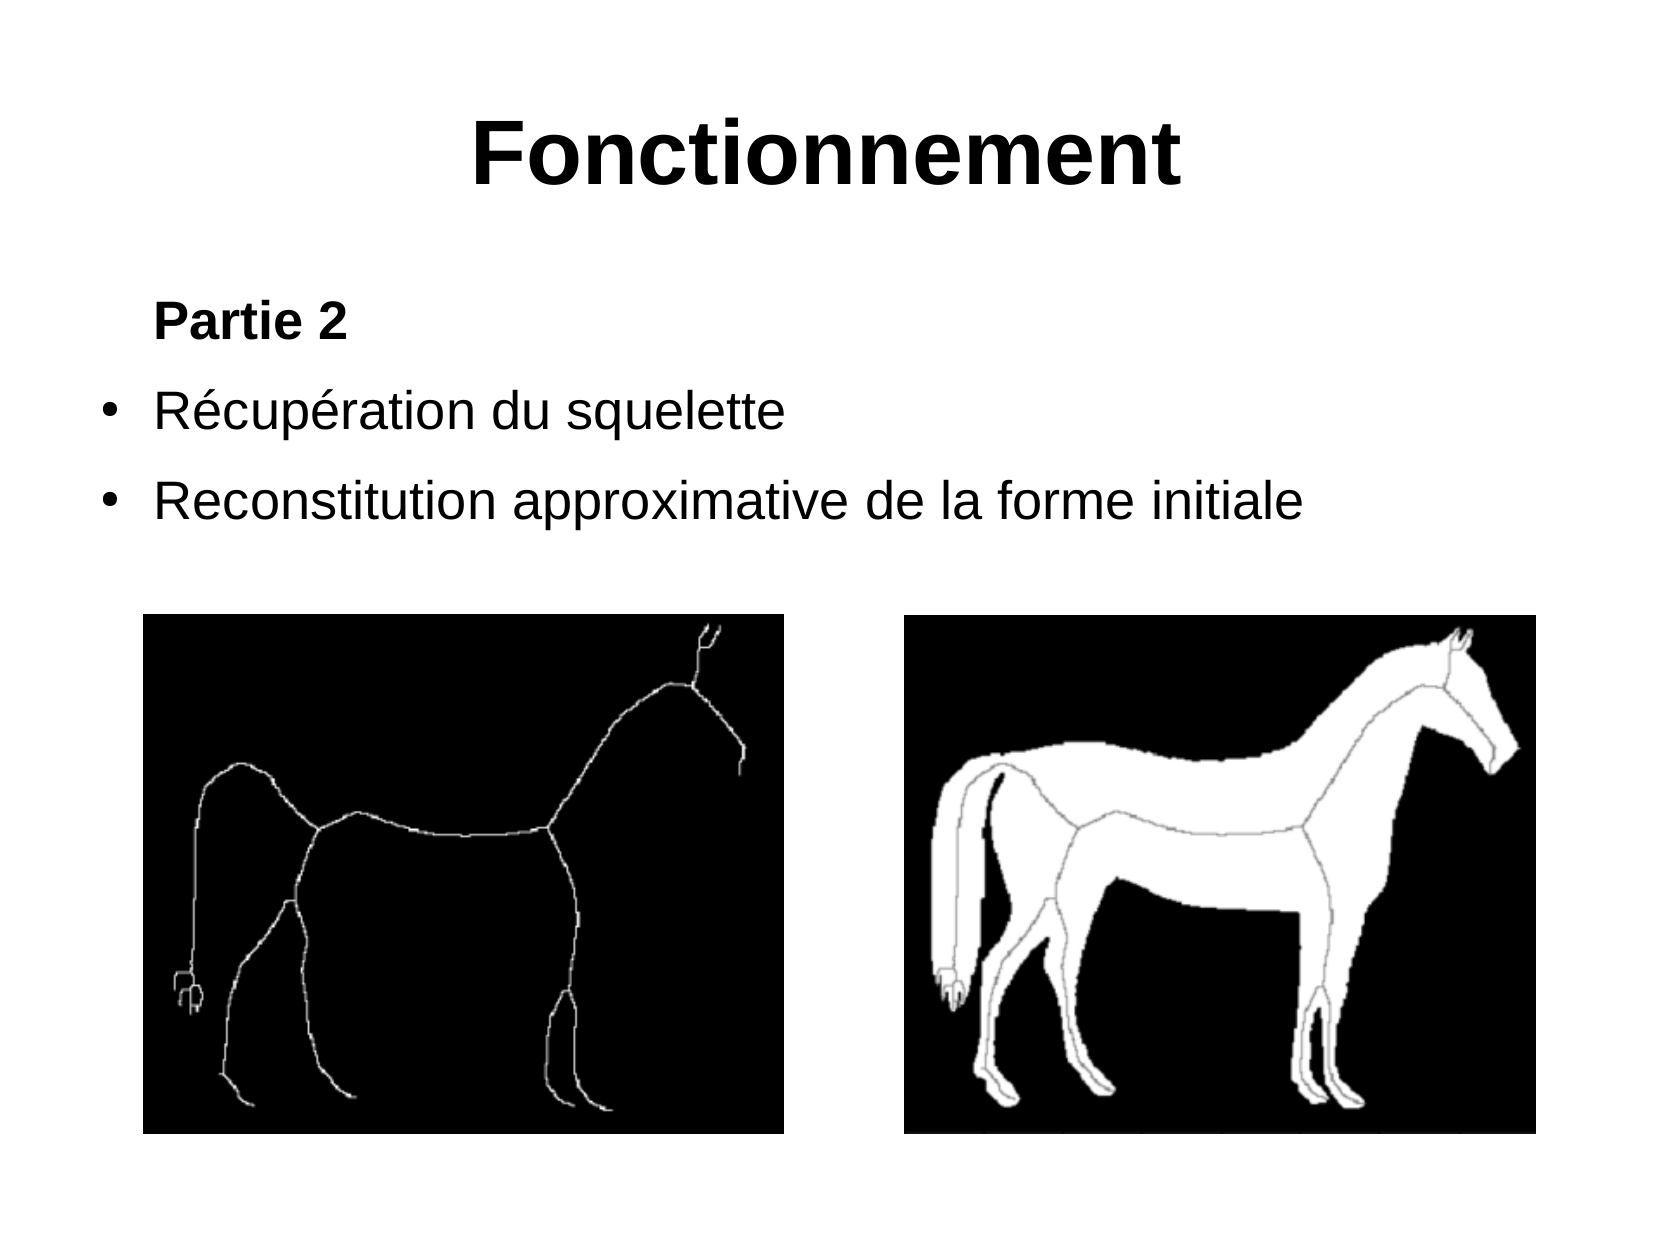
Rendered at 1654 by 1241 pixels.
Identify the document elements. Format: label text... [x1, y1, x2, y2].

picture [904, 615, 1536, 1134]
picture [143, 614, 784, 1134]
list Partie 2 Récupération du squelette Reconstitution approximative de la forme initiale [82, 290, 1571, 544]
title Fonctionnement [82, 49, 1571, 257]
